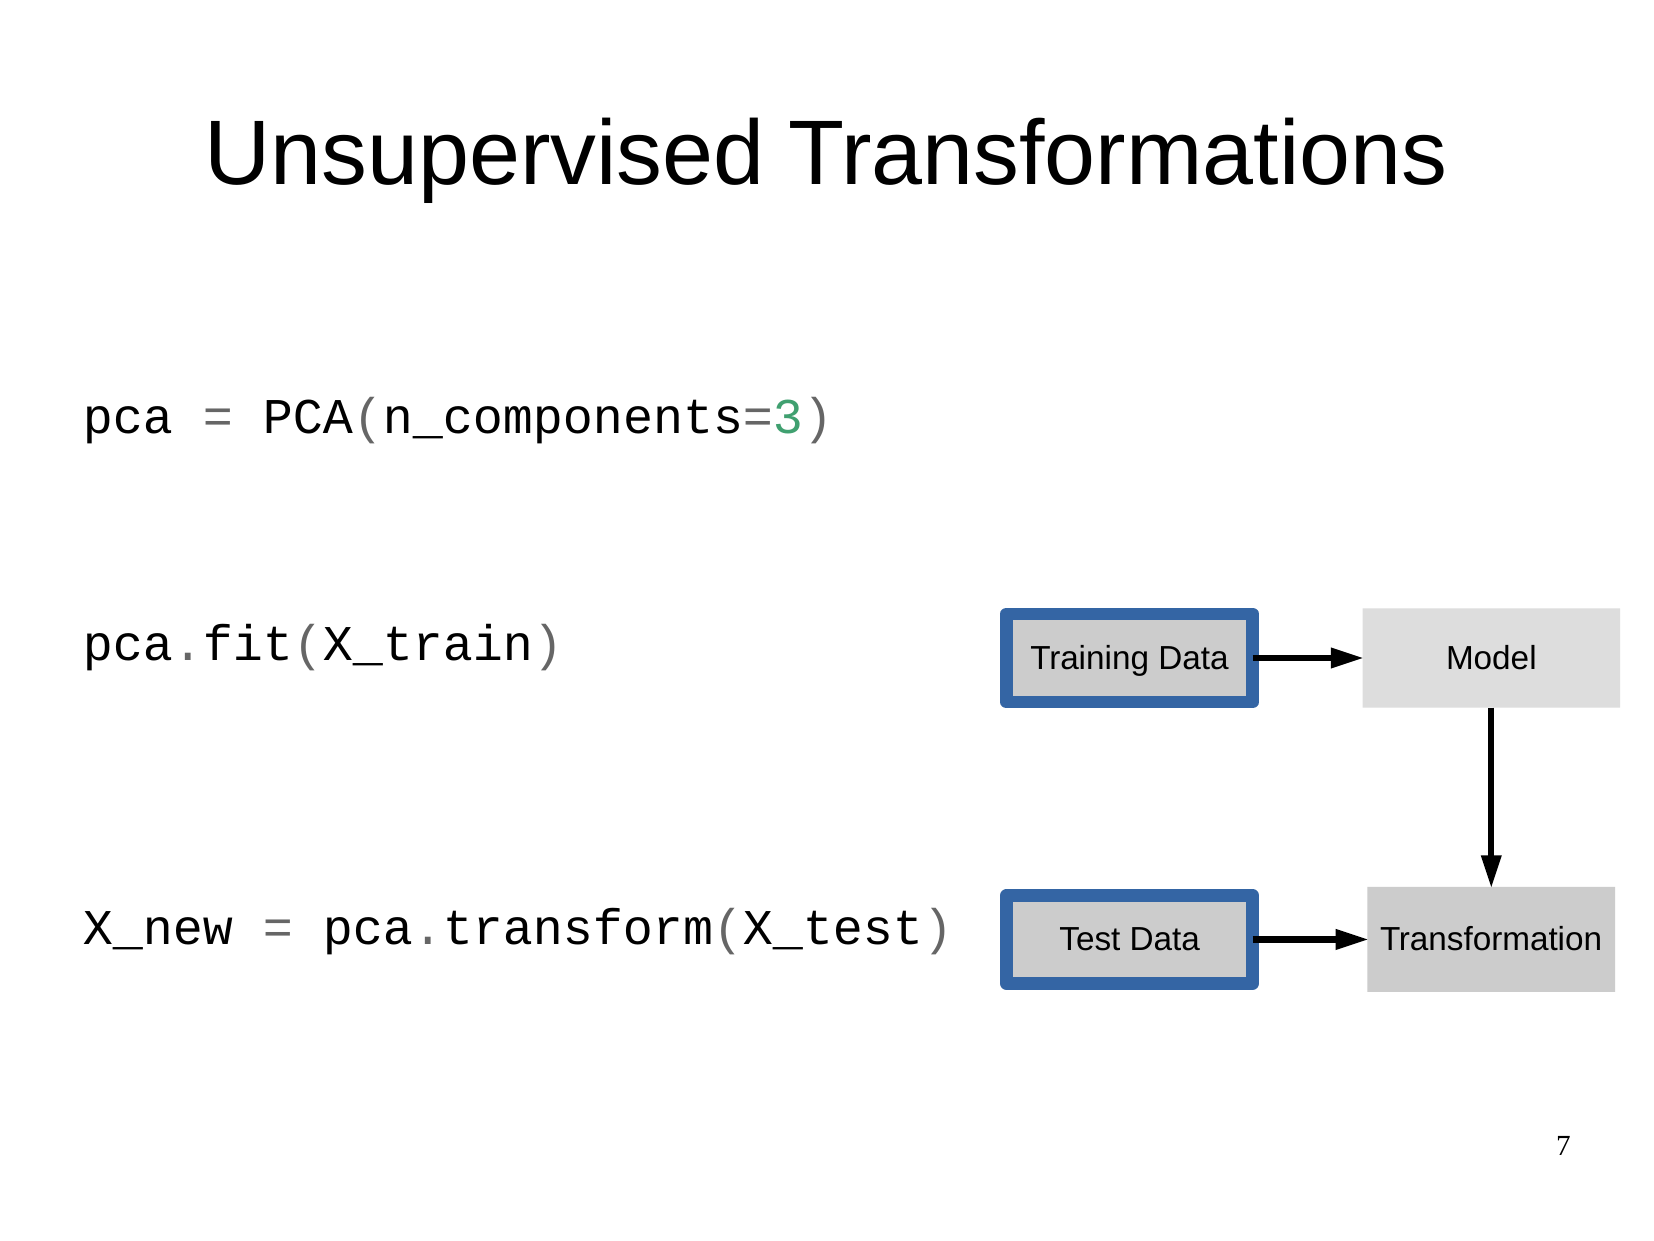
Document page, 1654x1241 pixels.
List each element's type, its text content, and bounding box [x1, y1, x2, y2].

text_box Model [1362, 608, 1621, 708]
text_box Training Data [1006, 613, 1253, 703]
text_box pca = PCA(n_components=3) pca.fit(X_train) X_new = pca.transform(X_test) [82, 392, 1411, 1008]
text_box Test Data [1006, 895, 1253, 984]
text_box Transformation [1367, 886, 1616, 992]
title Unsupervised Transformations [82, 49, 1571, 257]
